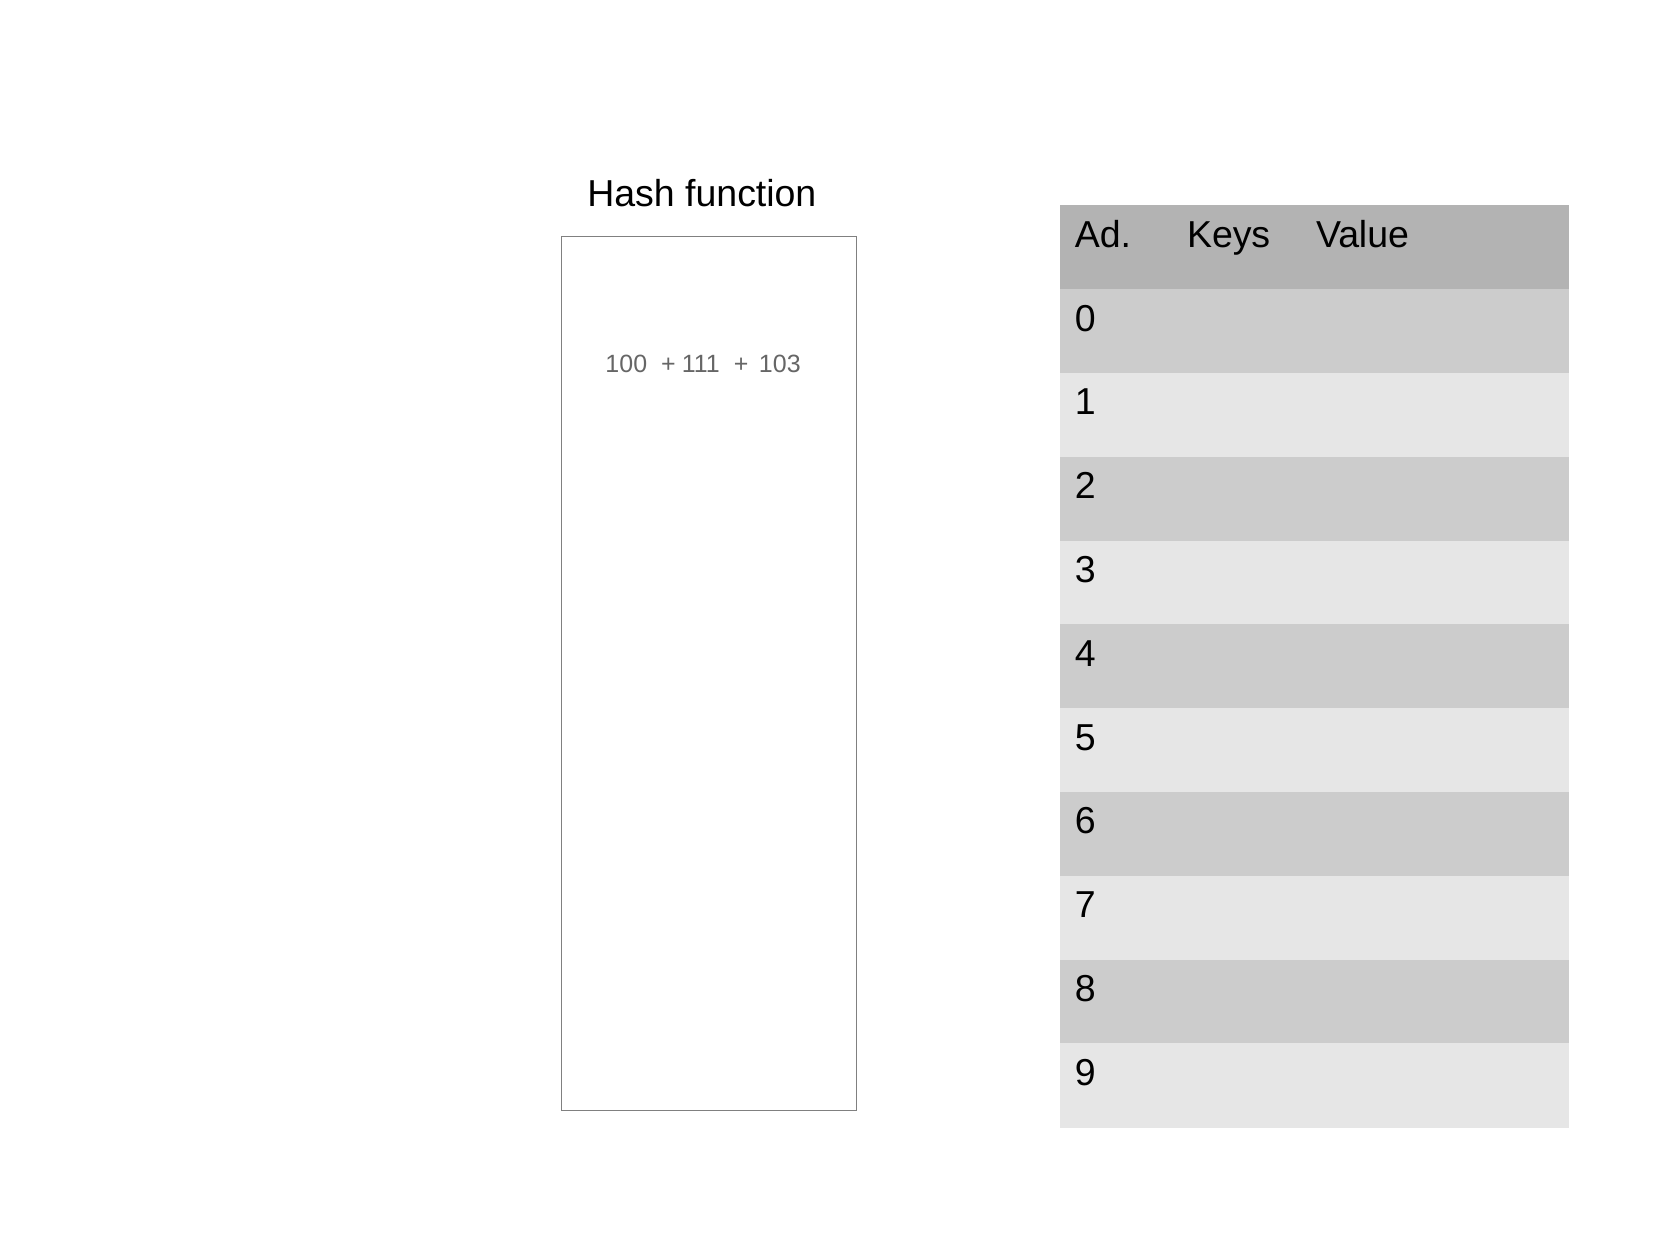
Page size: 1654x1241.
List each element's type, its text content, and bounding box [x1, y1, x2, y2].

table_cell [1301, 792, 1569, 876]
table_cell [1301, 541, 1569, 624]
table_cell [1172, 541, 1301, 624]
table_cell [1301, 960, 1569, 1043]
table_cell 4 [1060, 624, 1172, 708]
table_cell [1301, 708, 1569, 792]
table_cell [1301, 457, 1569, 541]
table_cell [1172, 624, 1301, 708]
table_cell 8 [1060, 960, 1172, 1043]
table_cell 6 [1060, 792, 1172, 876]
table_header Value [1301, 205, 1569, 289]
table_cell [1301, 624, 1569, 708]
table_cell [1301, 373, 1569, 457]
table_cell 0 [1060, 289, 1172, 373]
text_box 103 [744, 342, 834, 386]
table_cell [1172, 876, 1301, 960]
table_cell [1301, 876, 1569, 960]
table_cell 3 [1060, 541, 1172, 624]
table_cell [1172, 792, 1301, 876]
table_cell [1172, 289, 1301, 373]
table_cell 1 [1060, 373, 1172, 457]
text_box 100 + [590, 342, 667, 386]
text_box Hash function [572, 165, 845, 223]
table_cell 5 [1060, 708, 1172, 792]
table_cell [1172, 708, 1301, 792]
table_cell [1301, 289, 1569, 373]
table_cell [1172, 373, 1301, 457]
table_header Ad. [1060, 205, 1172, 289]
table_cell [1172, 457, 1301, 541]
table_cell [1301, 1043, 1569, 1128]
table_cell [1172, 960, 1301, 1043]
text_box [561, 236, 857, 1111]
text_box 111 + [667, 342, 744, 386]
table_cell 2 [1060, 457, 1172, 541]
table_cell 9 [1060, 1043, 1172, 1128]
table_header Keys [1172, 205, 1301, 289]
table_cell [1172, 1043, 1301, 1128]
table_cell 7 [1060, 876, 1172, 960]
